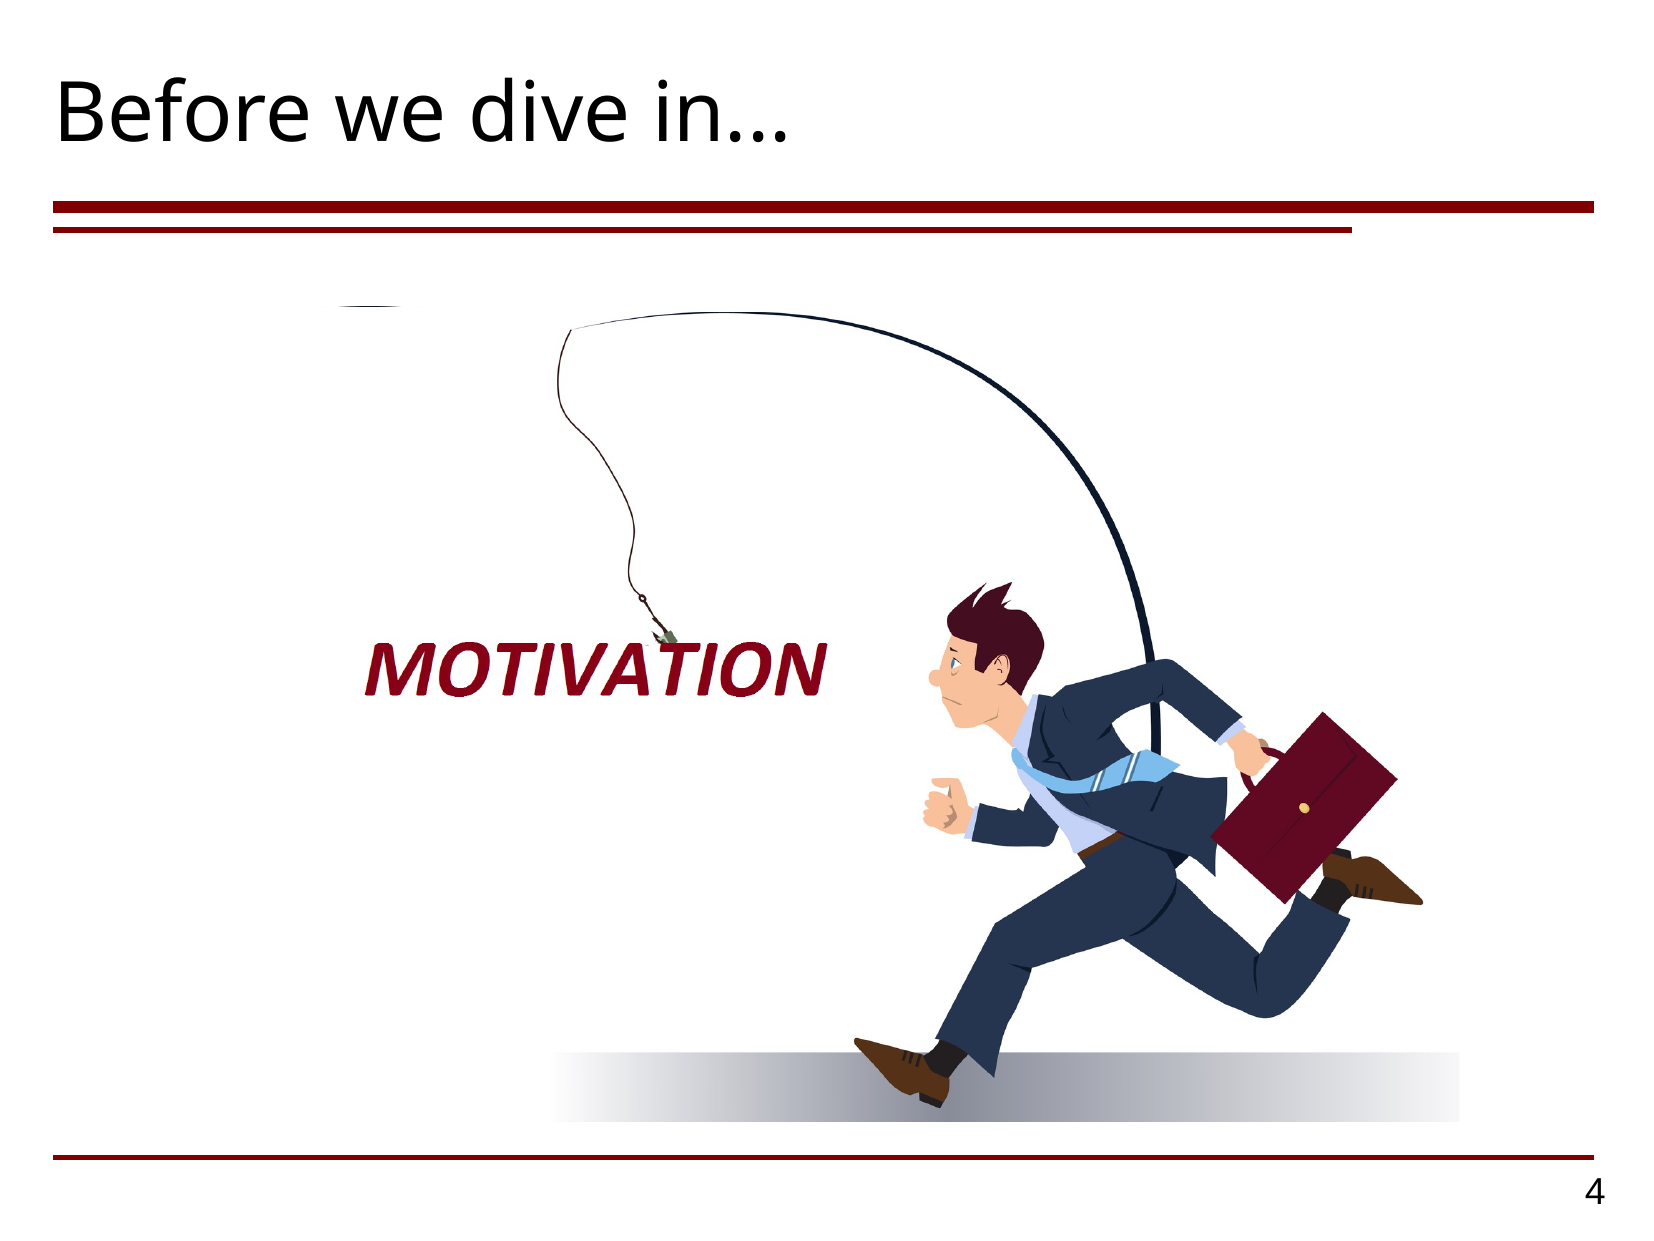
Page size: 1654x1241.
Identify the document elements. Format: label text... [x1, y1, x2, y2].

text_box <number> [35, 1163, 1654, 1221]
subtitle Before we dive in... [53, 48, 1542, 172]
picture [177, 306, 1483, 1123]
